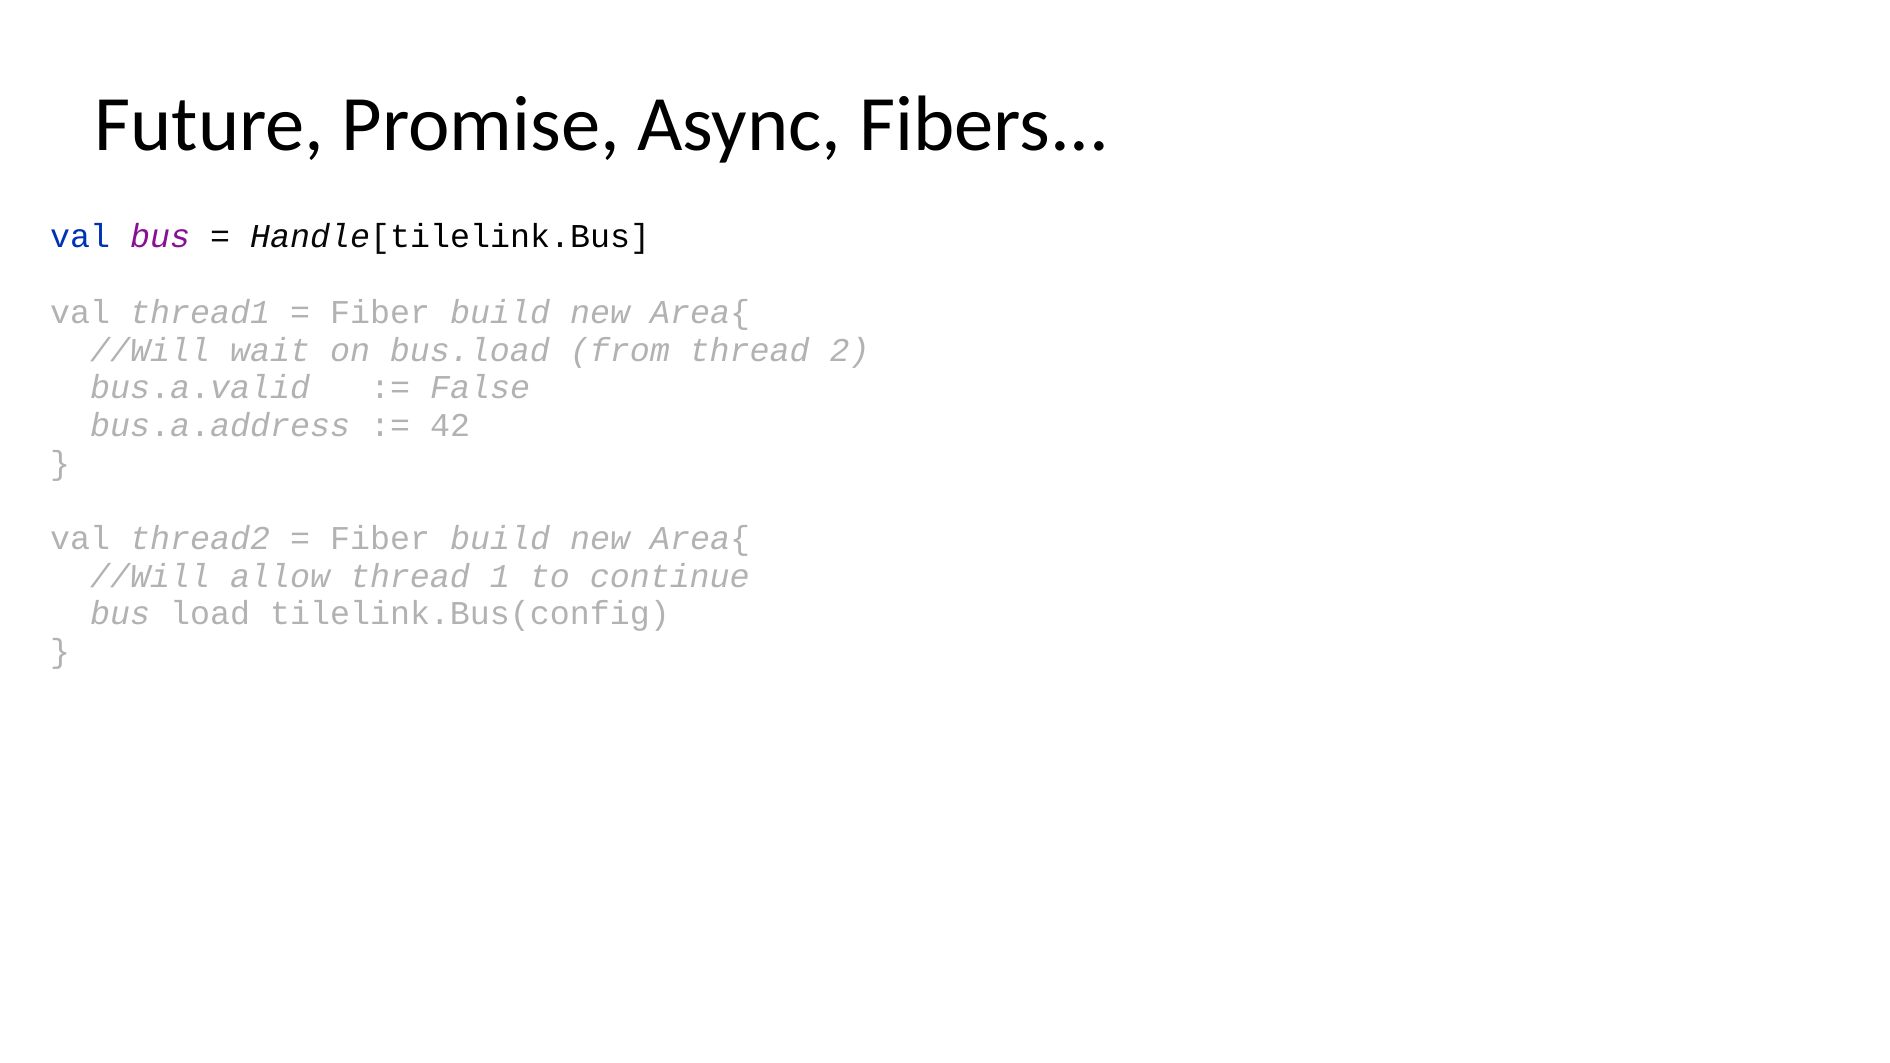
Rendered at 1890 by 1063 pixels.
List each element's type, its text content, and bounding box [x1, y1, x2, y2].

text_box val bus = Handle[tilelink.Bus] val thread1 = Fiber build new Area{ //Will wait on bus.load (from thread 2) bus.a.valid := False bus.a.address := 42 } val thread2 = Fiber build new Area{ //Will allow thread 1 to continue bus load tilelink.Bus(config) } [35, 212, 1099, 1063]
title Future, Promise, Async, Fibers... [94, 42, 1796, 220]
